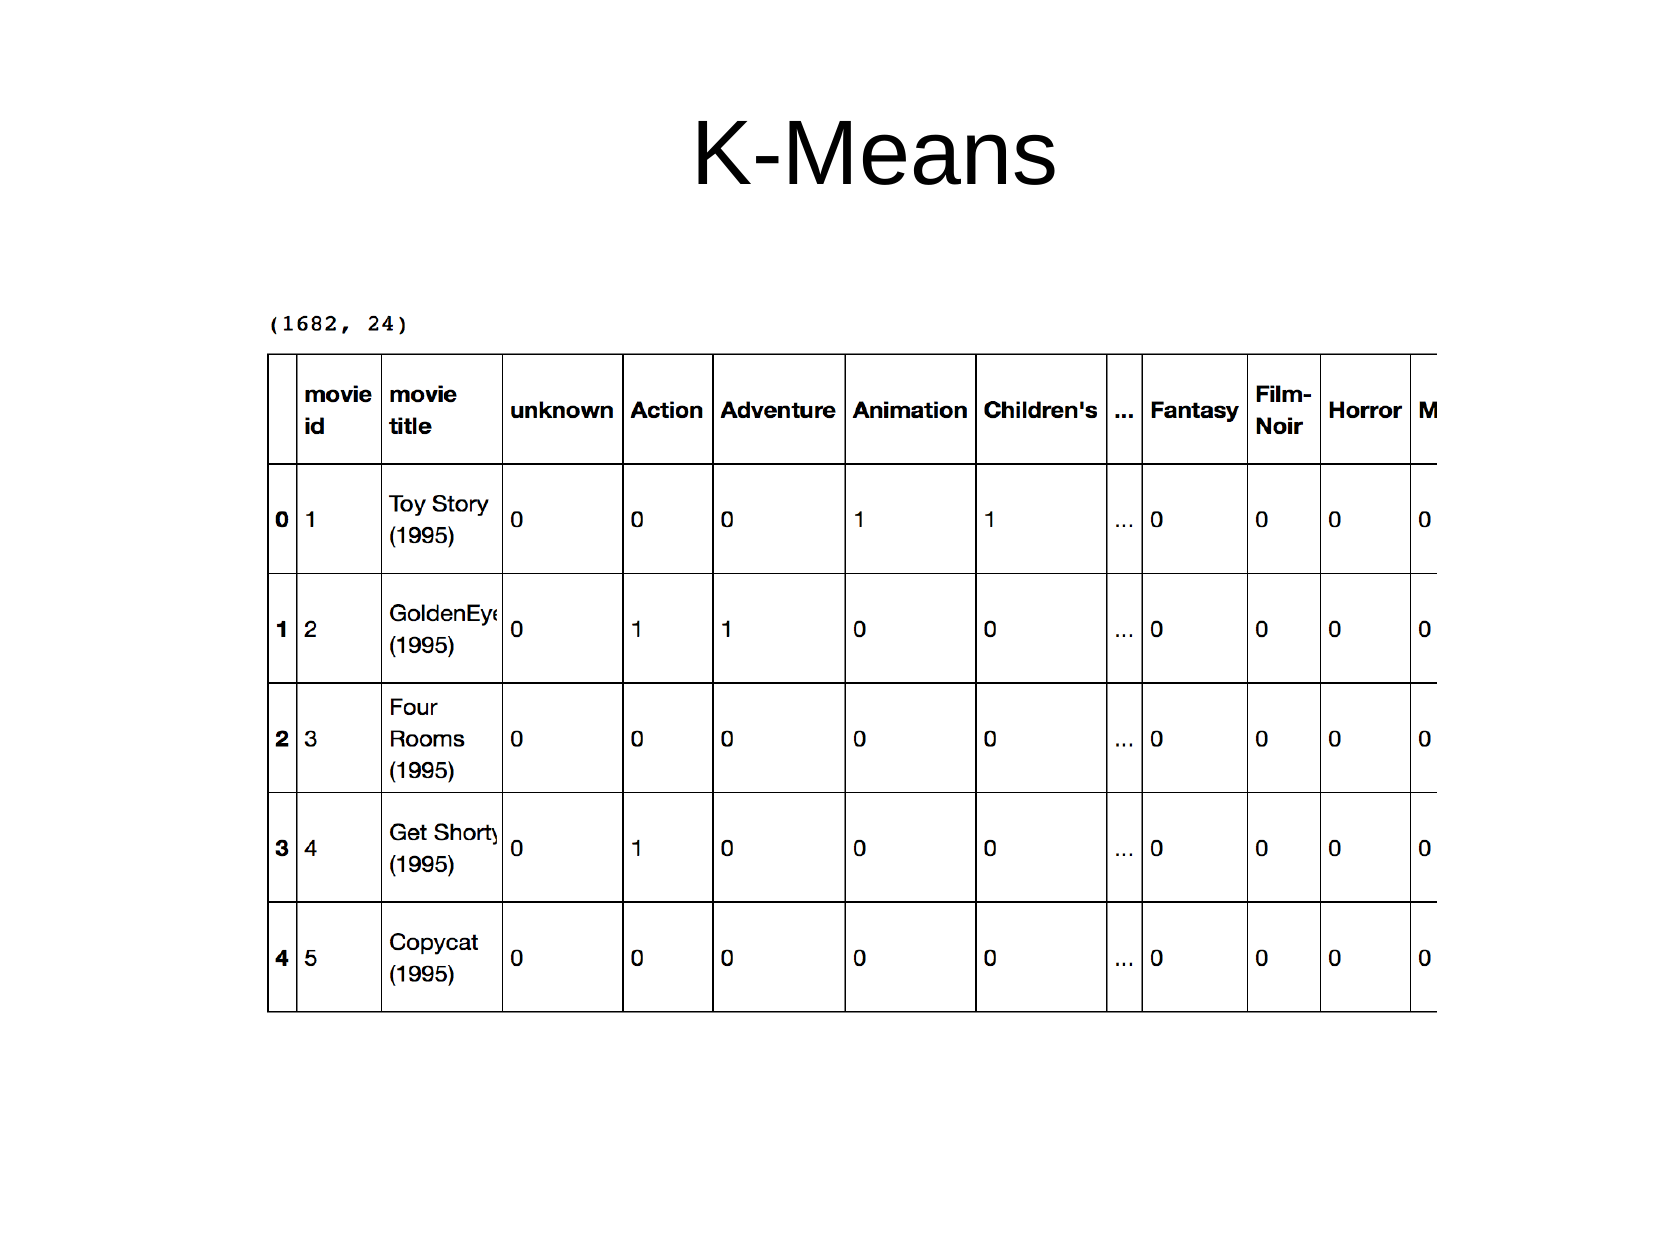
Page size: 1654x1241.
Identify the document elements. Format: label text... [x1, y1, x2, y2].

picture [253, 307, 1441, 1028]
title K-Means [82, 49, 1571, 257]
